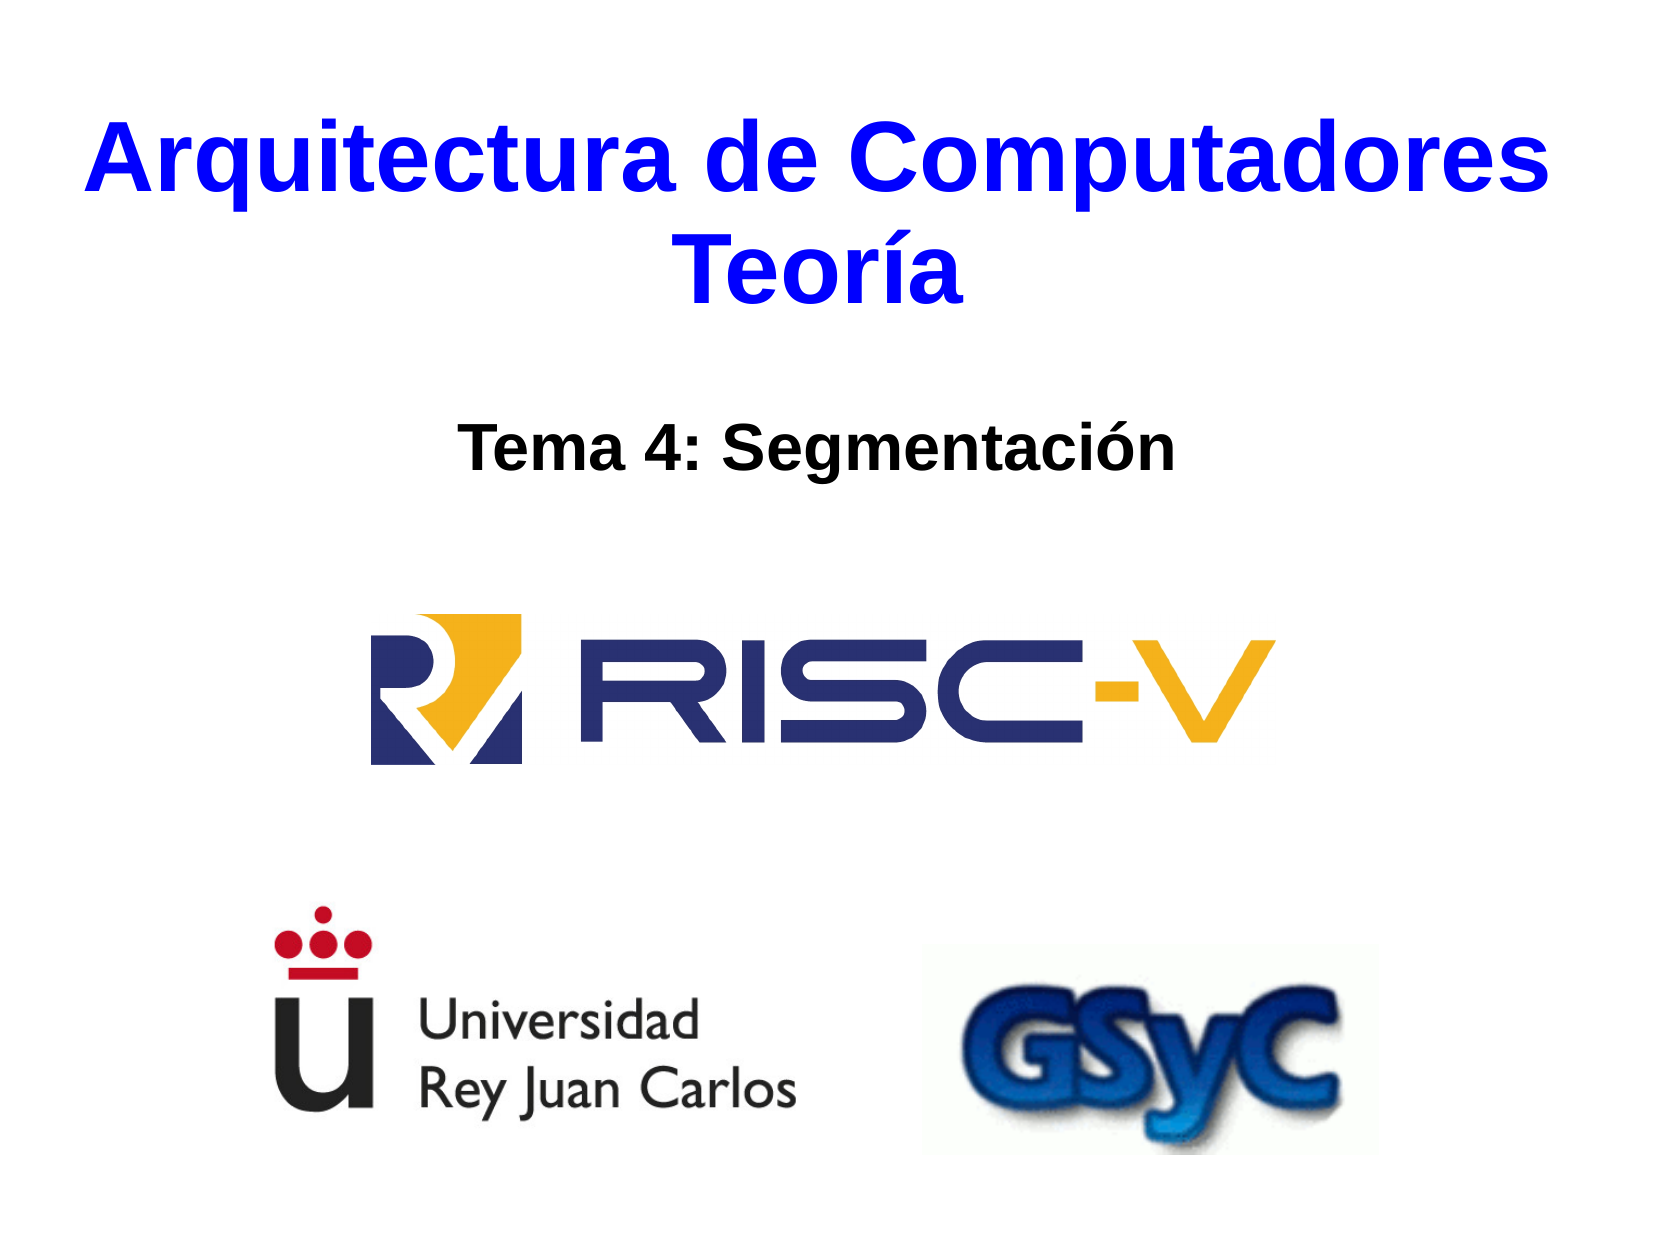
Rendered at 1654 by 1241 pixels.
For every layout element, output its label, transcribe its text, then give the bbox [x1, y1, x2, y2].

picture [371, 614, 1276, 766]
title Arquitectura de Computadores Teoría [45, 45, 1591, 354]
picture [922, 944, 1379, 1156]
picture [240, 884, 824, 1141]
title Tema 4: Segmentación [45, 354, 1591, 541]
